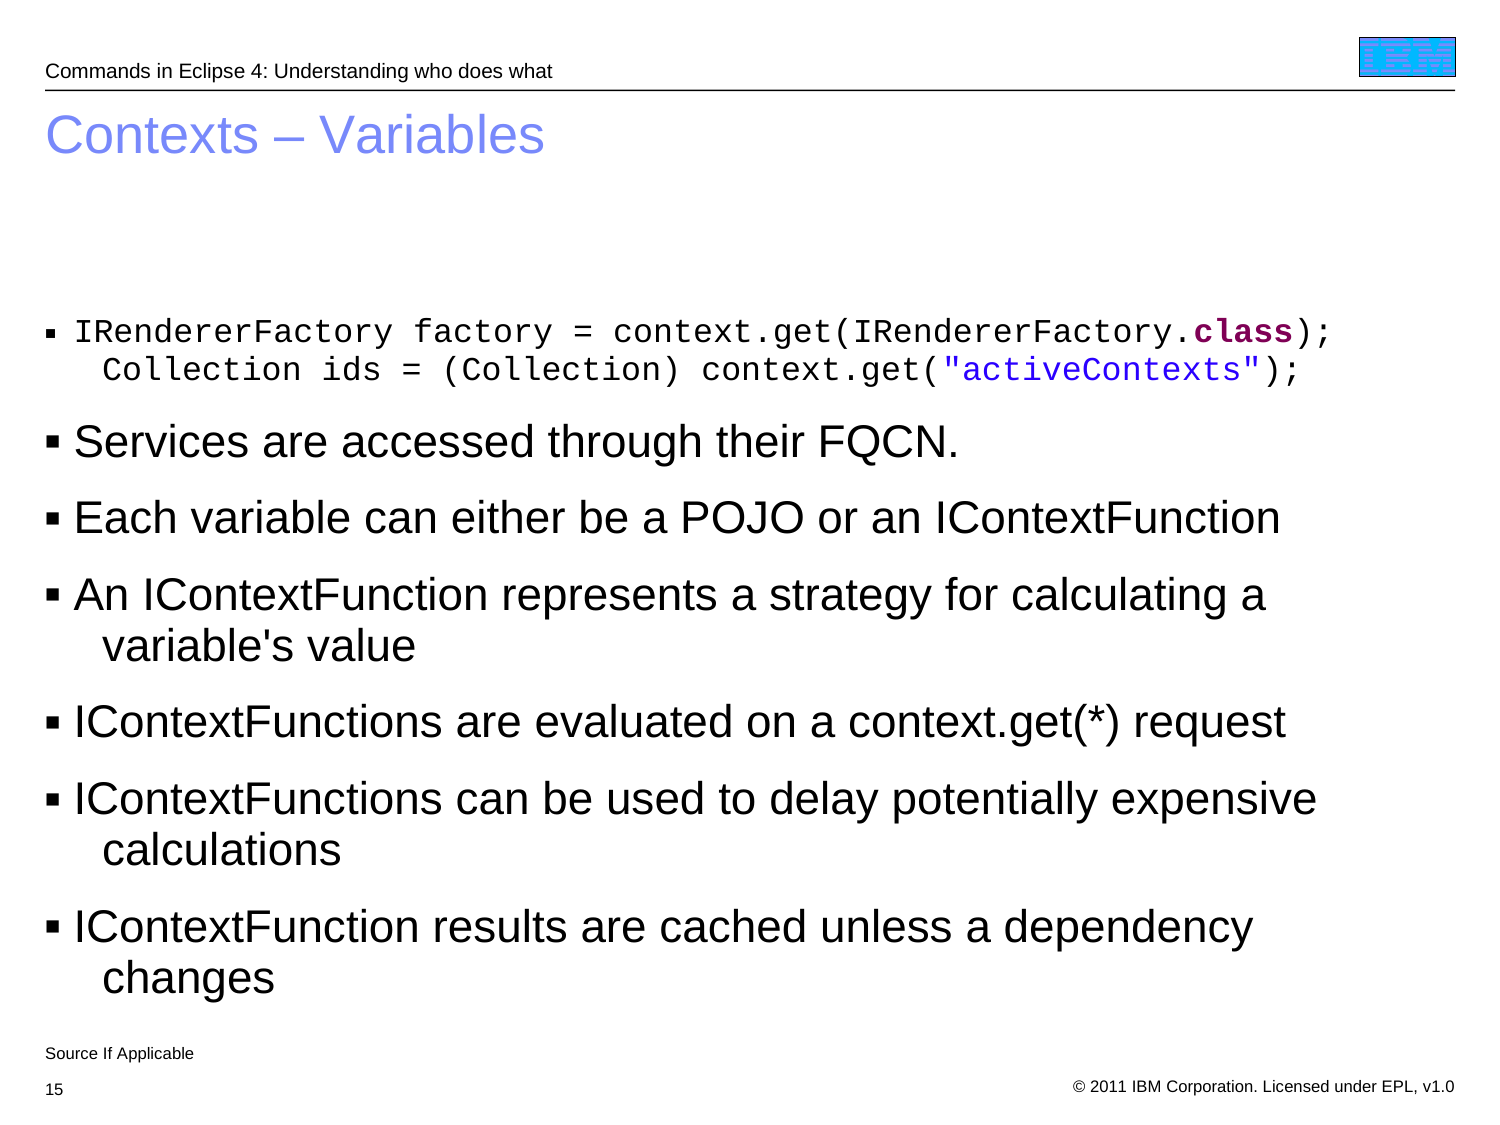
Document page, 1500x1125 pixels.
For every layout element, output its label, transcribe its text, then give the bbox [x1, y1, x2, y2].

list IRendererFactory factory = context.get(IRendererFactory.class); Collection ids = (Collection) context.get("activeContexts"); Services are accessed through their FQCN. Each variable can either be a POJO or an IContextFunction An IContextFunction represents a strategy for calculating a variable's value IContextFunctions are evaluated on a context.get(*) request IContextFunctions can be used to delay potentially expensive calculations IContextFunction results are cached unless a dependency changes [30, 307, 1456, 1058]
text_box Commands in Eclipse 4: Understanding who does what [30, 37, 1306, 83]
title Contexts – Variables [30, 97, 1456, 218]
text_box Source If Applicable [30, 1021, 1441, 1072]
